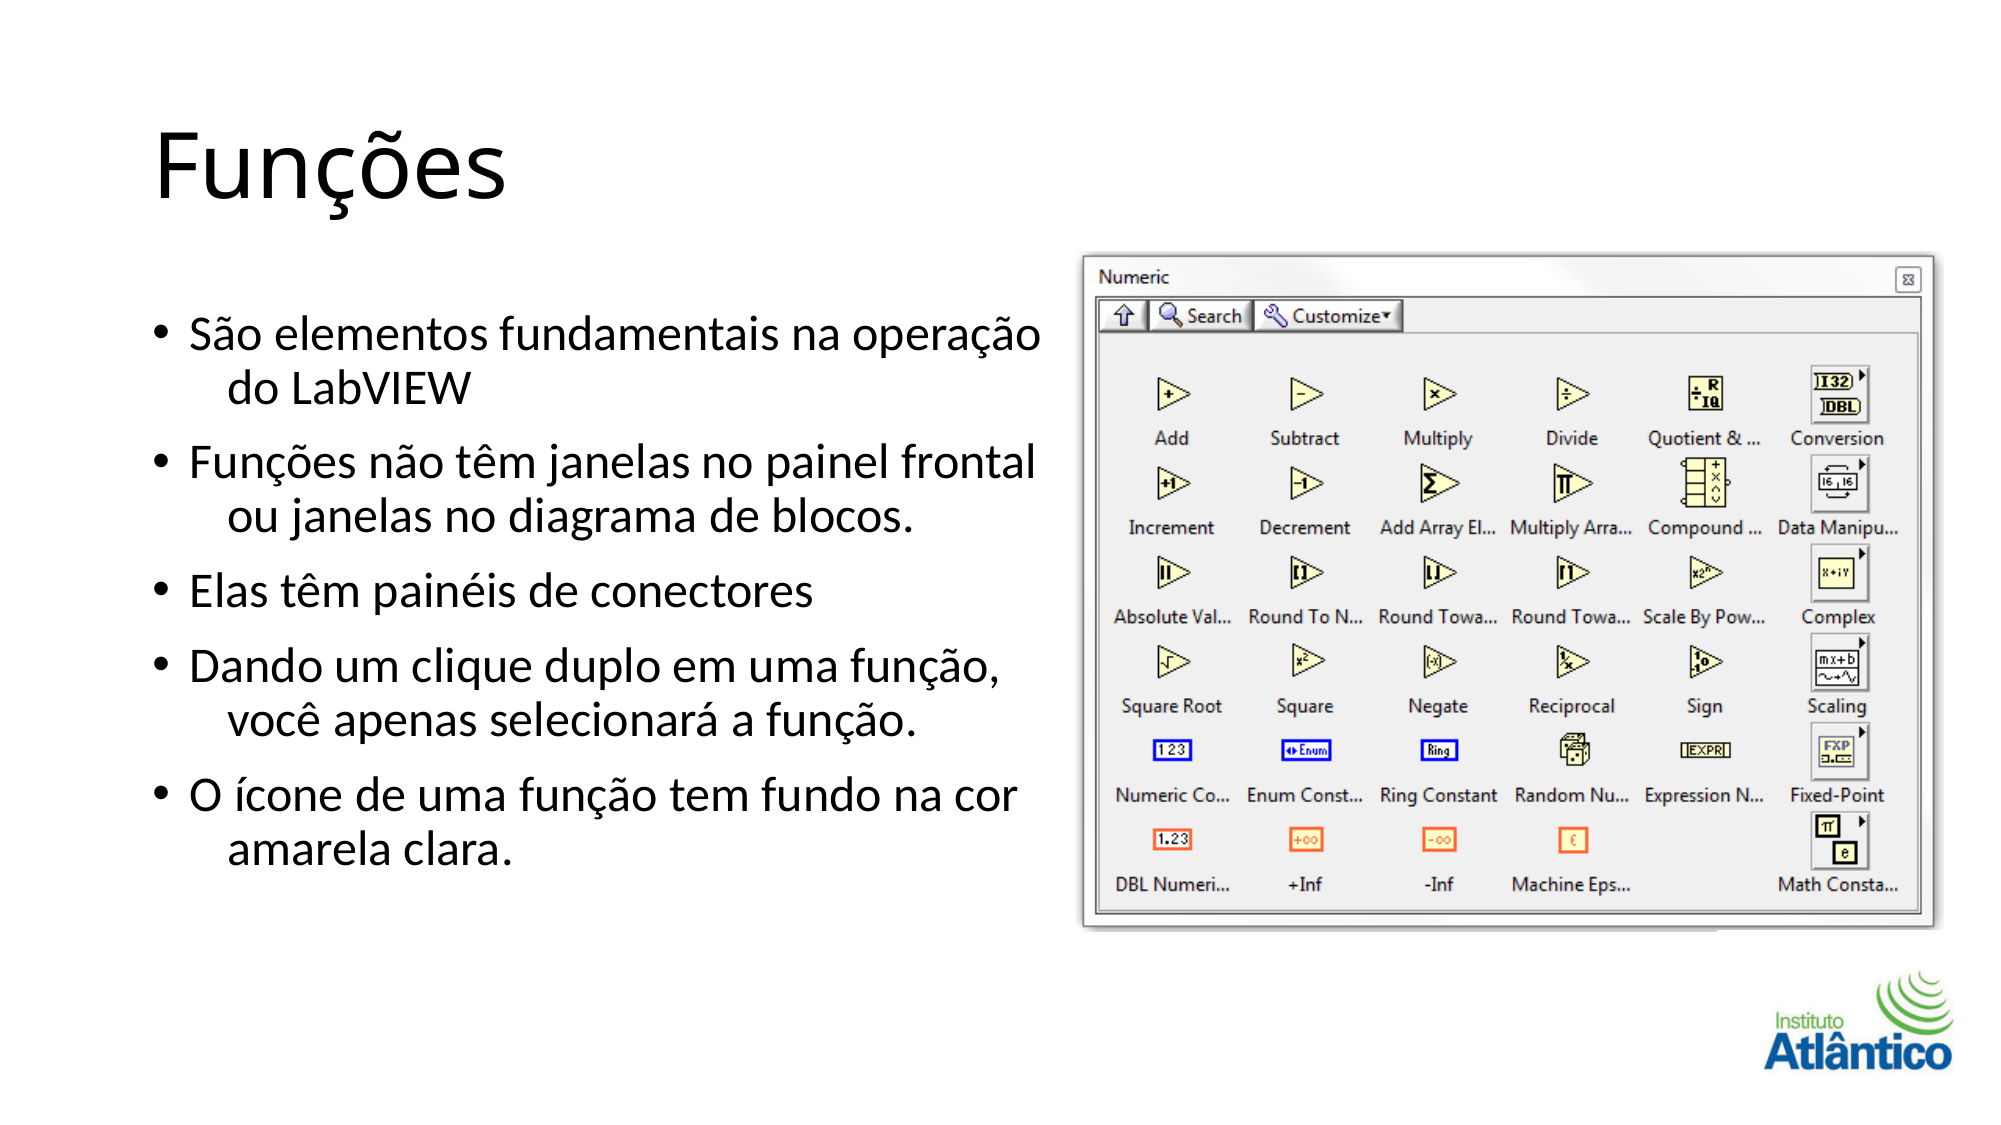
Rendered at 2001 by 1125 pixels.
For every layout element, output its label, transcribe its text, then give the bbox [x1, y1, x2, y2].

title Funções [137, 59, 1863, 278]
picture [1075, 251, 2000, 1120]
list São elementos fundamentais na operação do LabVIEW Funções não têm janelas no painel frontal ou janelas no diagrama de blocos. Elas têm painéis de conectores Dando um clique duplo em uma função, você apenas selecionará a função. O ícone de uma função tem fundo na cor amarela clara. [137, 299, 1076, 1006]
